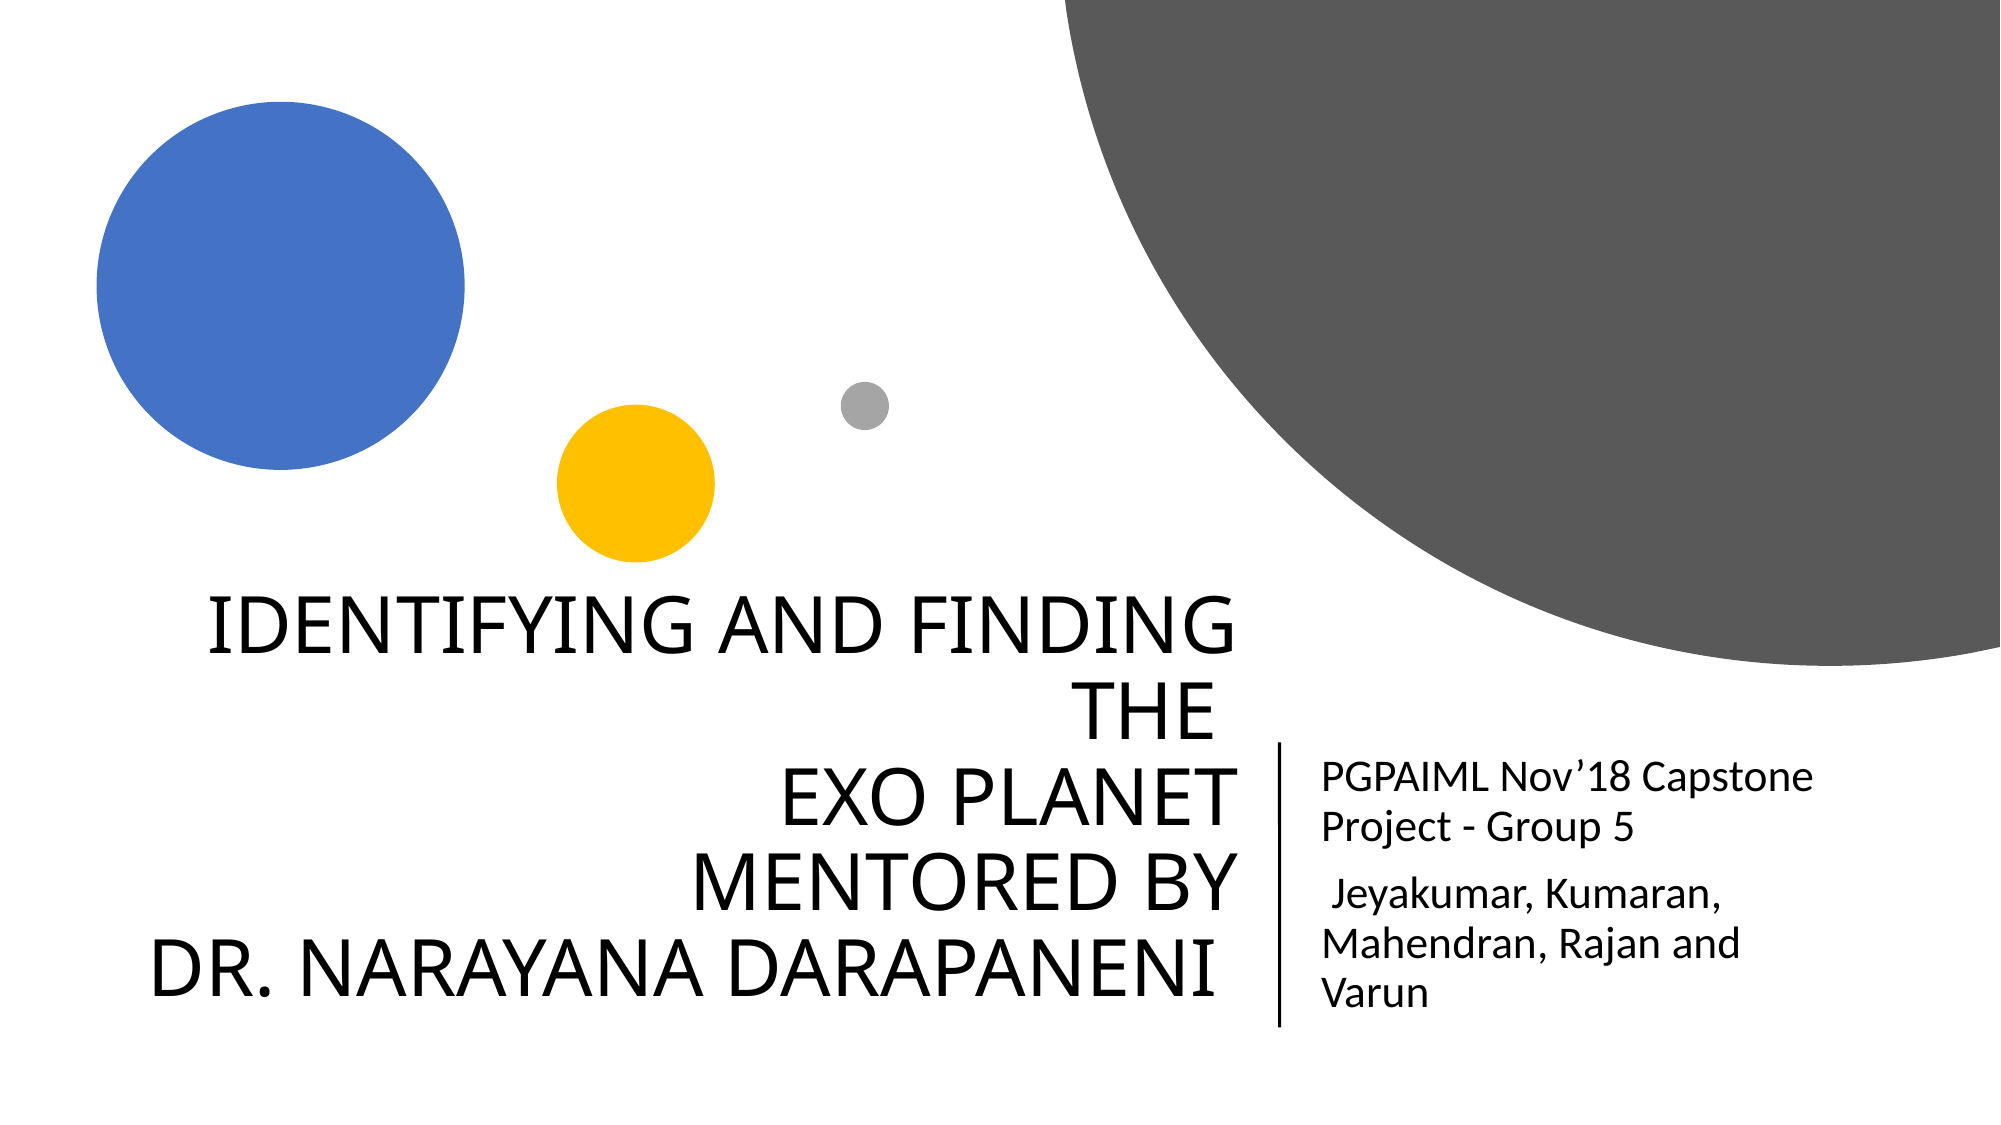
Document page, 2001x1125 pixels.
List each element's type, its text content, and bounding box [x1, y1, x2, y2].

text_box [0, 0, 2000, 1125]
title Identifying and Finding the Exo planet Mentored by Dr. Narayana darapaneni [96, 571, 1254, 1028]
subtitle PGPAIML Nov’18 Capstone Project - Group 5 Jeyakumar, Kumaran, Mahendran, Rajan and Varun [1306, 742, 1841, 1028]
